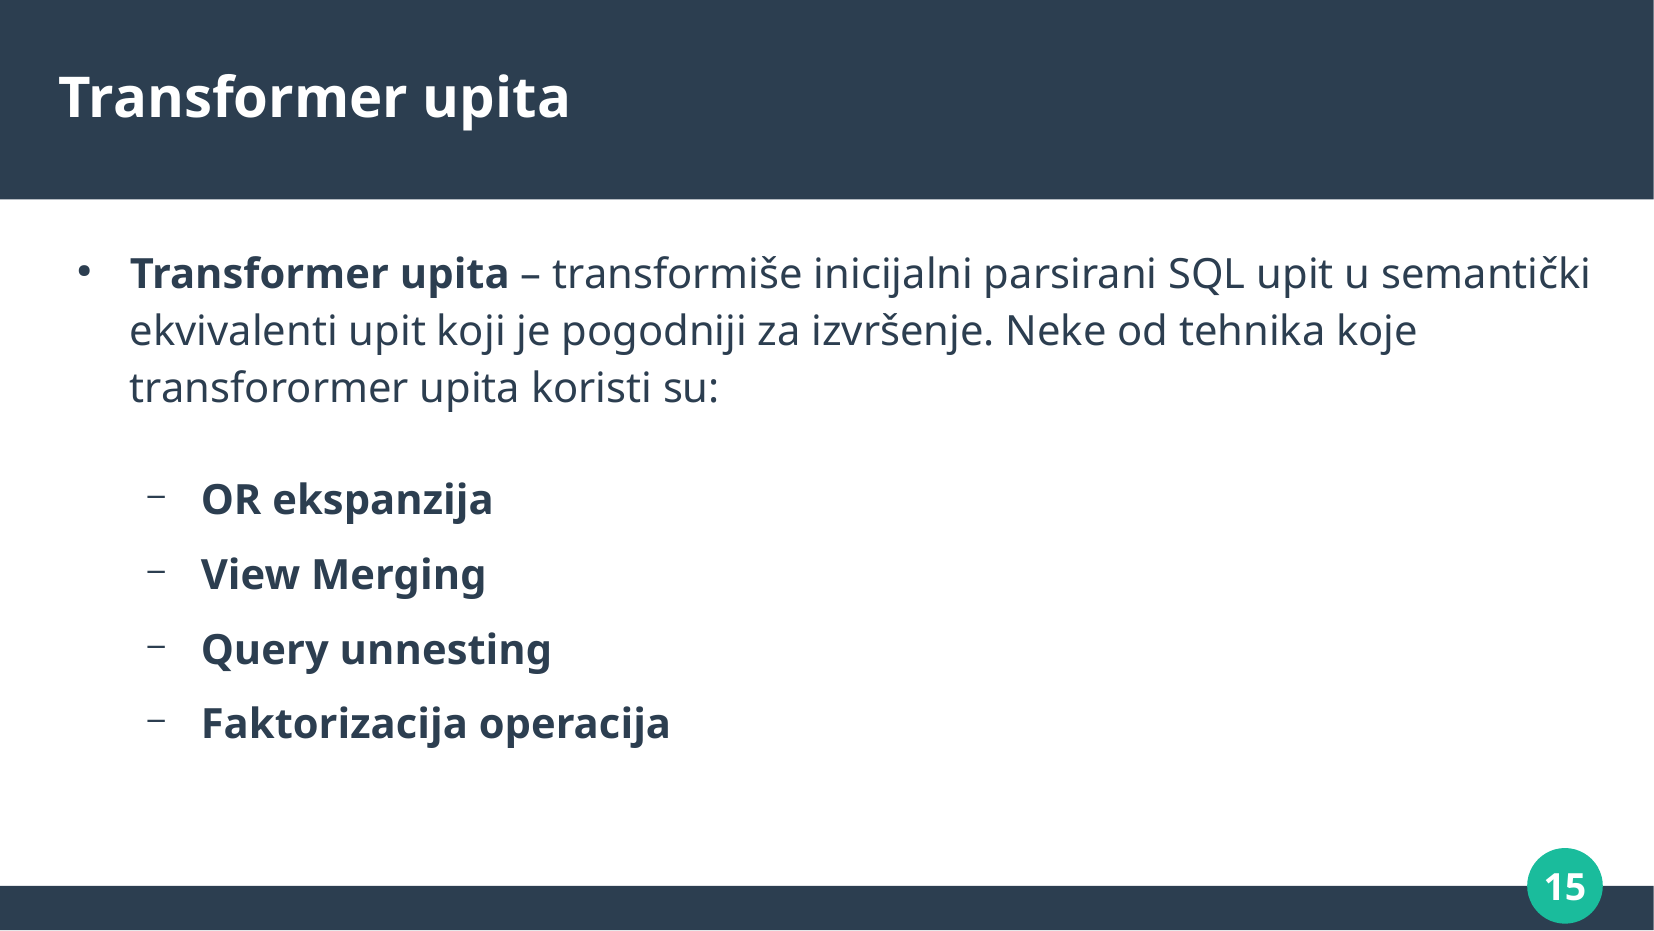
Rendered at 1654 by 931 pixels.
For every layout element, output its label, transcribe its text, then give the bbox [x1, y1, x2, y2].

title Transformer upita [59, 37, 1595, 155]
list Transformer upita – transformiše inicijalni parsirani SQL upit u semantički ekvivalenti upit koji je pogodniji za izvršenje. Neke od tehnika koje transforormer upita koristi su: OR ekspanzija View Merging Query unnesting Faktorizacija operacija [59, 243, 1595, 864]
